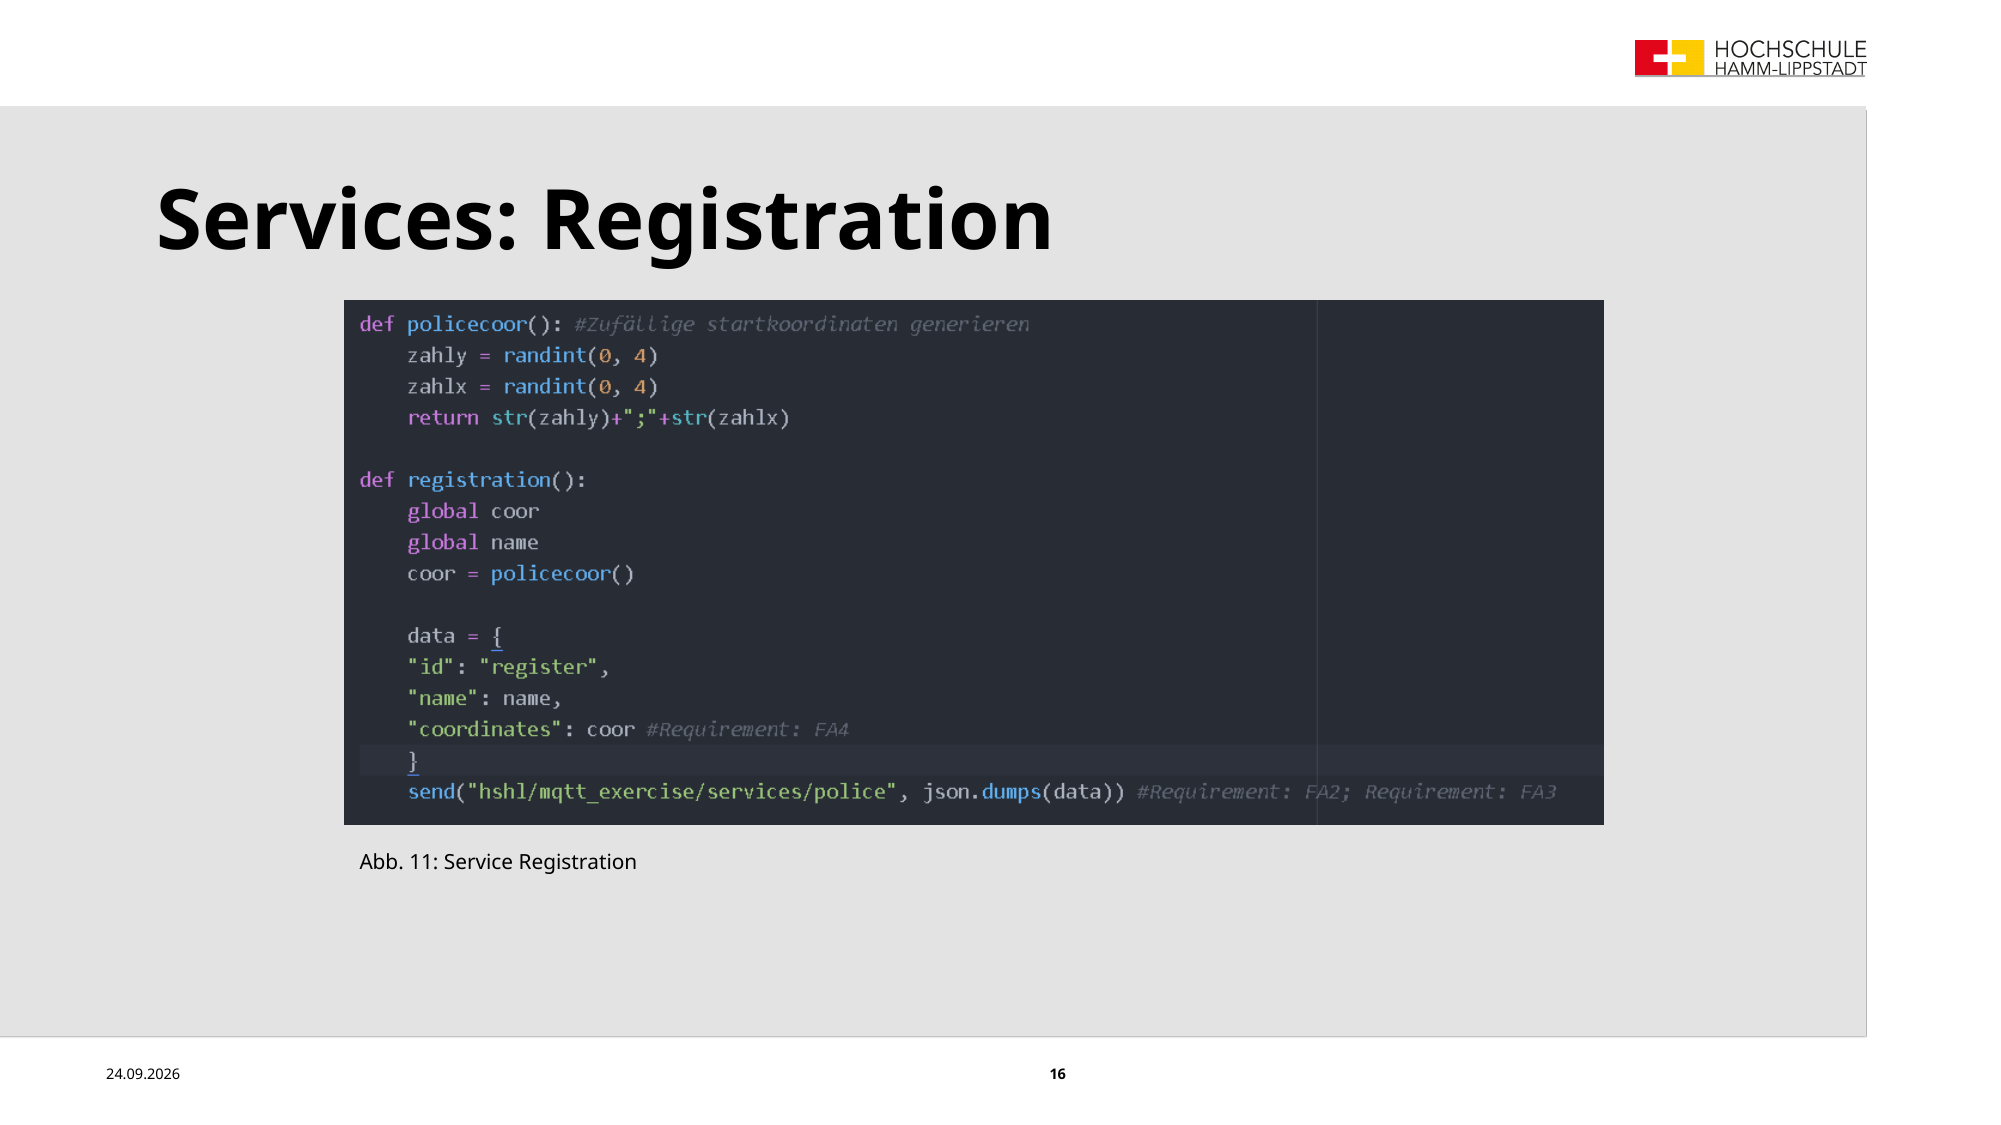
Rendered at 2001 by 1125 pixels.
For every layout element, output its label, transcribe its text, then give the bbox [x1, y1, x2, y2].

text_box Abb. 11: Service Registration [344, 841, 630, 882]
text_box [1049, 1065, 1400, 1084]
text_box 11.07.2021 [106, 1065, 457, 1084]
picture [344, 300, 1604, 825]
title Services: Registration [141, 122, 1821, 310]
